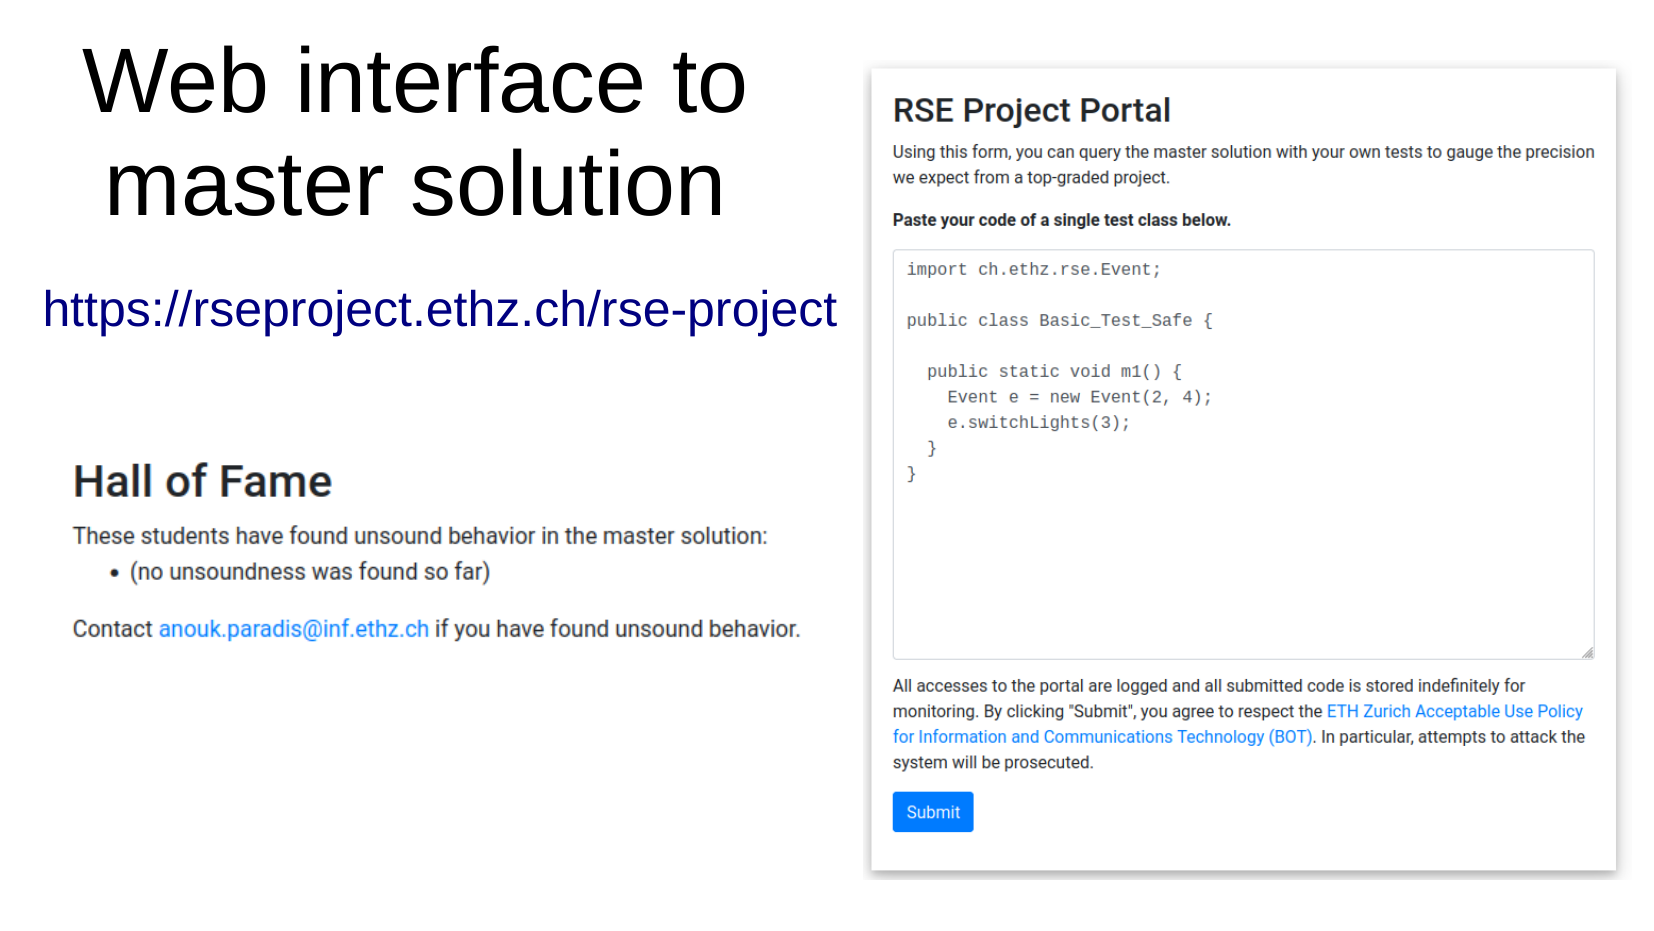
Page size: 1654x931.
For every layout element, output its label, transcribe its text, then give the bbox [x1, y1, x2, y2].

list https://rseproject.ethz.ch/rse-project [0, 281, 863, 821]
title Web interface to master solution [19, 29, 813, 235]
picture [863, 60, 1632, 880]
picture [57, 454, 826, 661]
